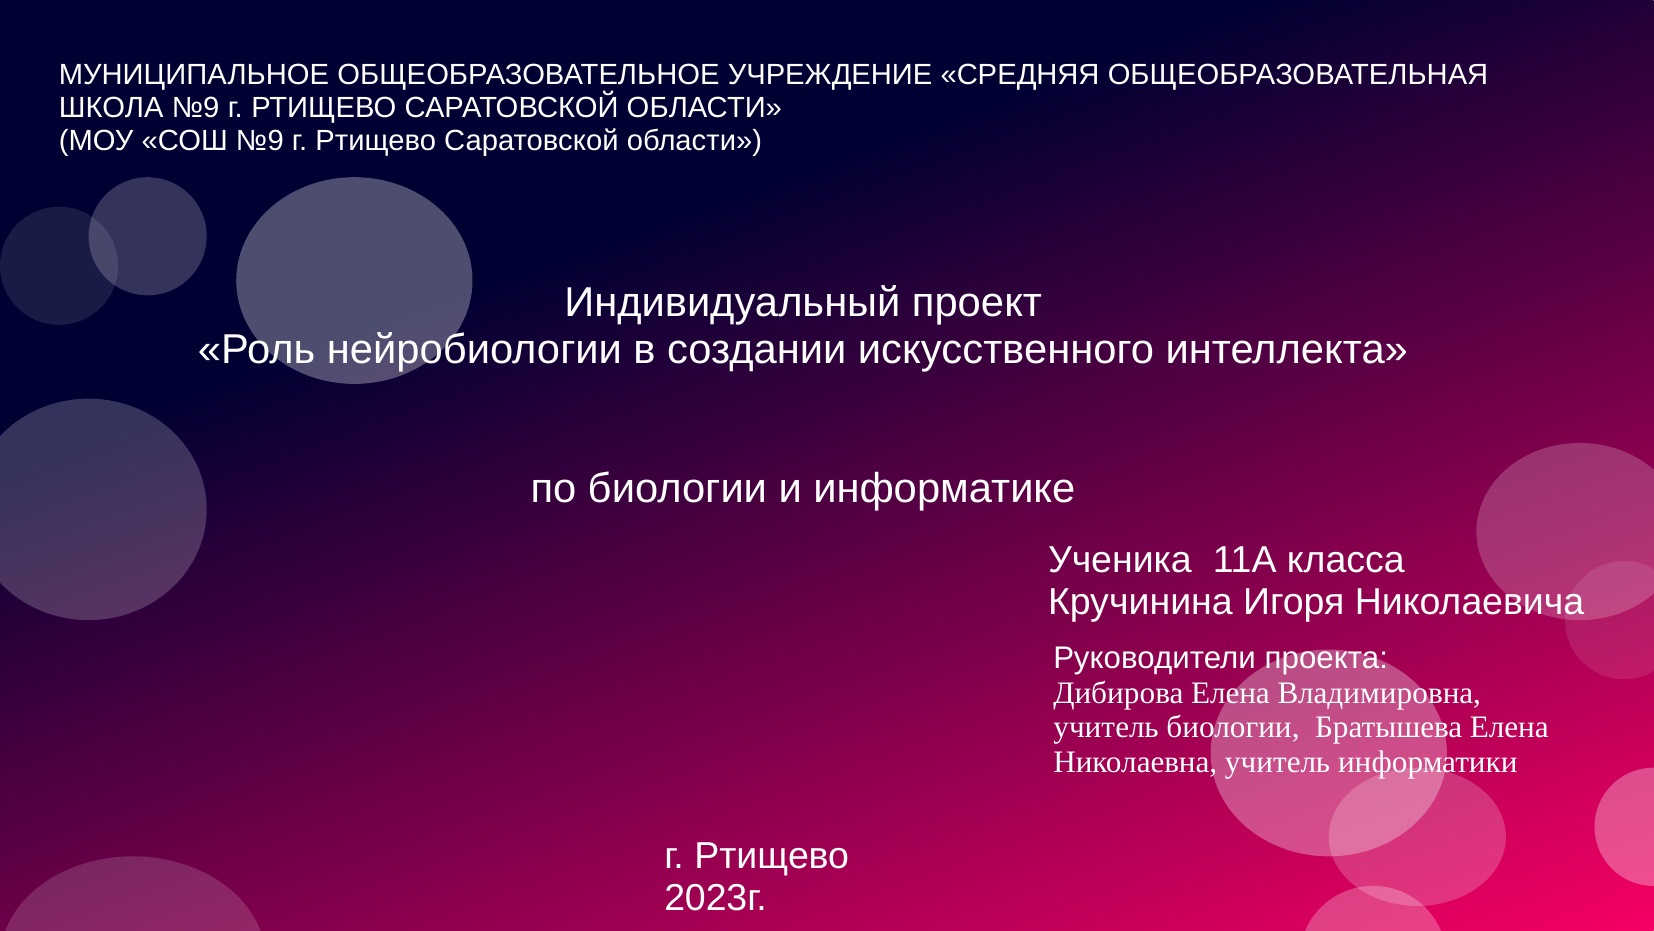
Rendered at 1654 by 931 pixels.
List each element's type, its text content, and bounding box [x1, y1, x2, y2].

title МУНИЦИПАЛЬНОЕ ОБЩЕОБРАЗОВАТЕЛЬНОЕ УЧРЕЖДЕНИЕ «СРЕДНЯЯ ОБЩЕОБРАЗОВАТЕЛЬНАЯ ШКОЛА №9 г. РТИЩЕВО САРАТОВСКОЙ ОБЛАСТИ» (МОУ «СОШ №9 г. Ртищево Саратовской области») [59, 29, 1548, 185]
subtitle Индивидуальный проект «Роль нейробиологии в создании искусственного интеллекта» по биологии и информатике [59, 229, 1548, 562]
text_box Ученика 11А класса Кручинина Игоря Николаевича [1033, 531, 1600, 631]
text_box г. Ртищево 2023г. [649, 826, 875, 926]
text_box Руководители проекта: Дибирова Елена Владимировна, учитель биологии, Братышева Елена Николаевна, учитель информатики [1038, 633, 1600, 787]
